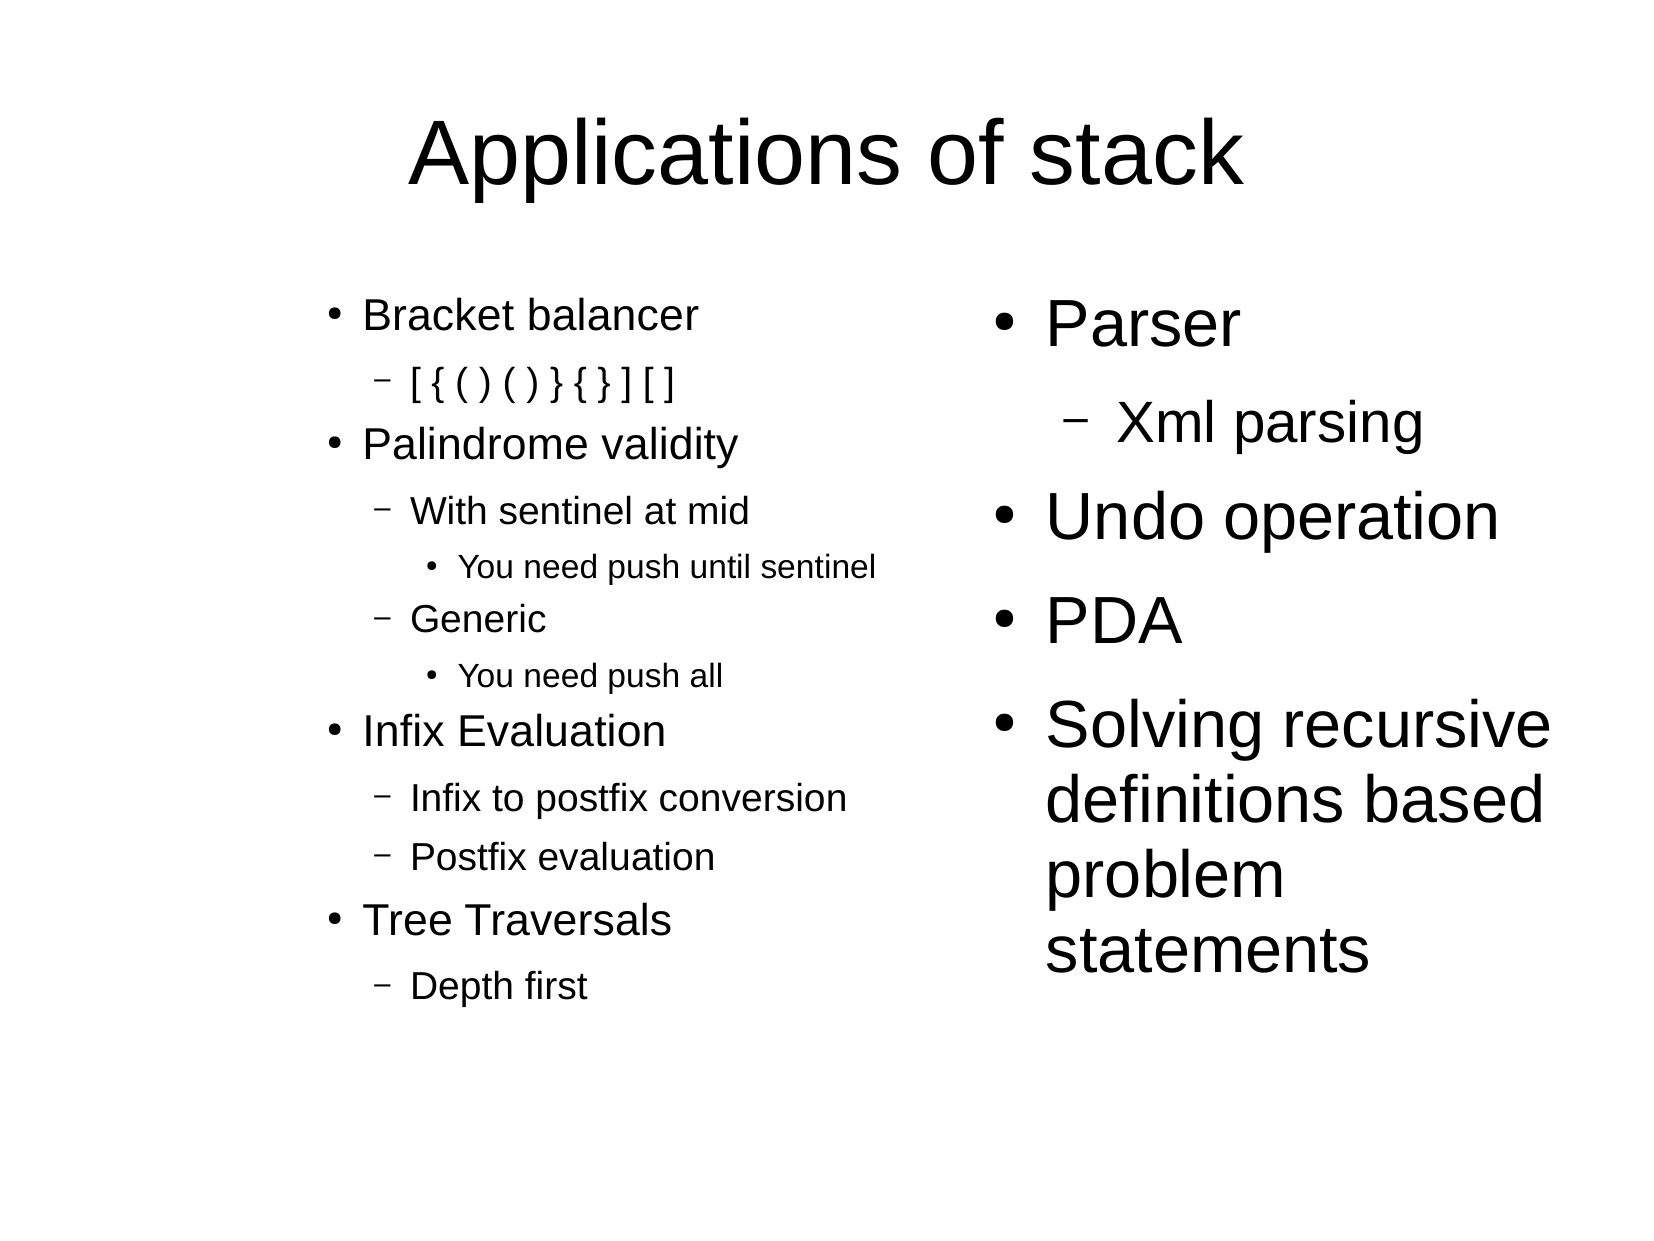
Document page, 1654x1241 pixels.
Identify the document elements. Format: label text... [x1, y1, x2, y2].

list Parser Xml parsing Undo operation PDA Solving recursive definitions based problem statements [975, 285, 1591, 1006]
list Bracket balancer [ { ( ) ( ) } { } ] [ ] Palindrome validity With sentinel at mid You need push until sentinel Generic You need push all Infix Evaluation Infix to postfix conversion Postfix evaluation Tree Traversals Depth first [315, 290, 931, 1010]
title Applications of stack [82, 49, 1571, 257]
